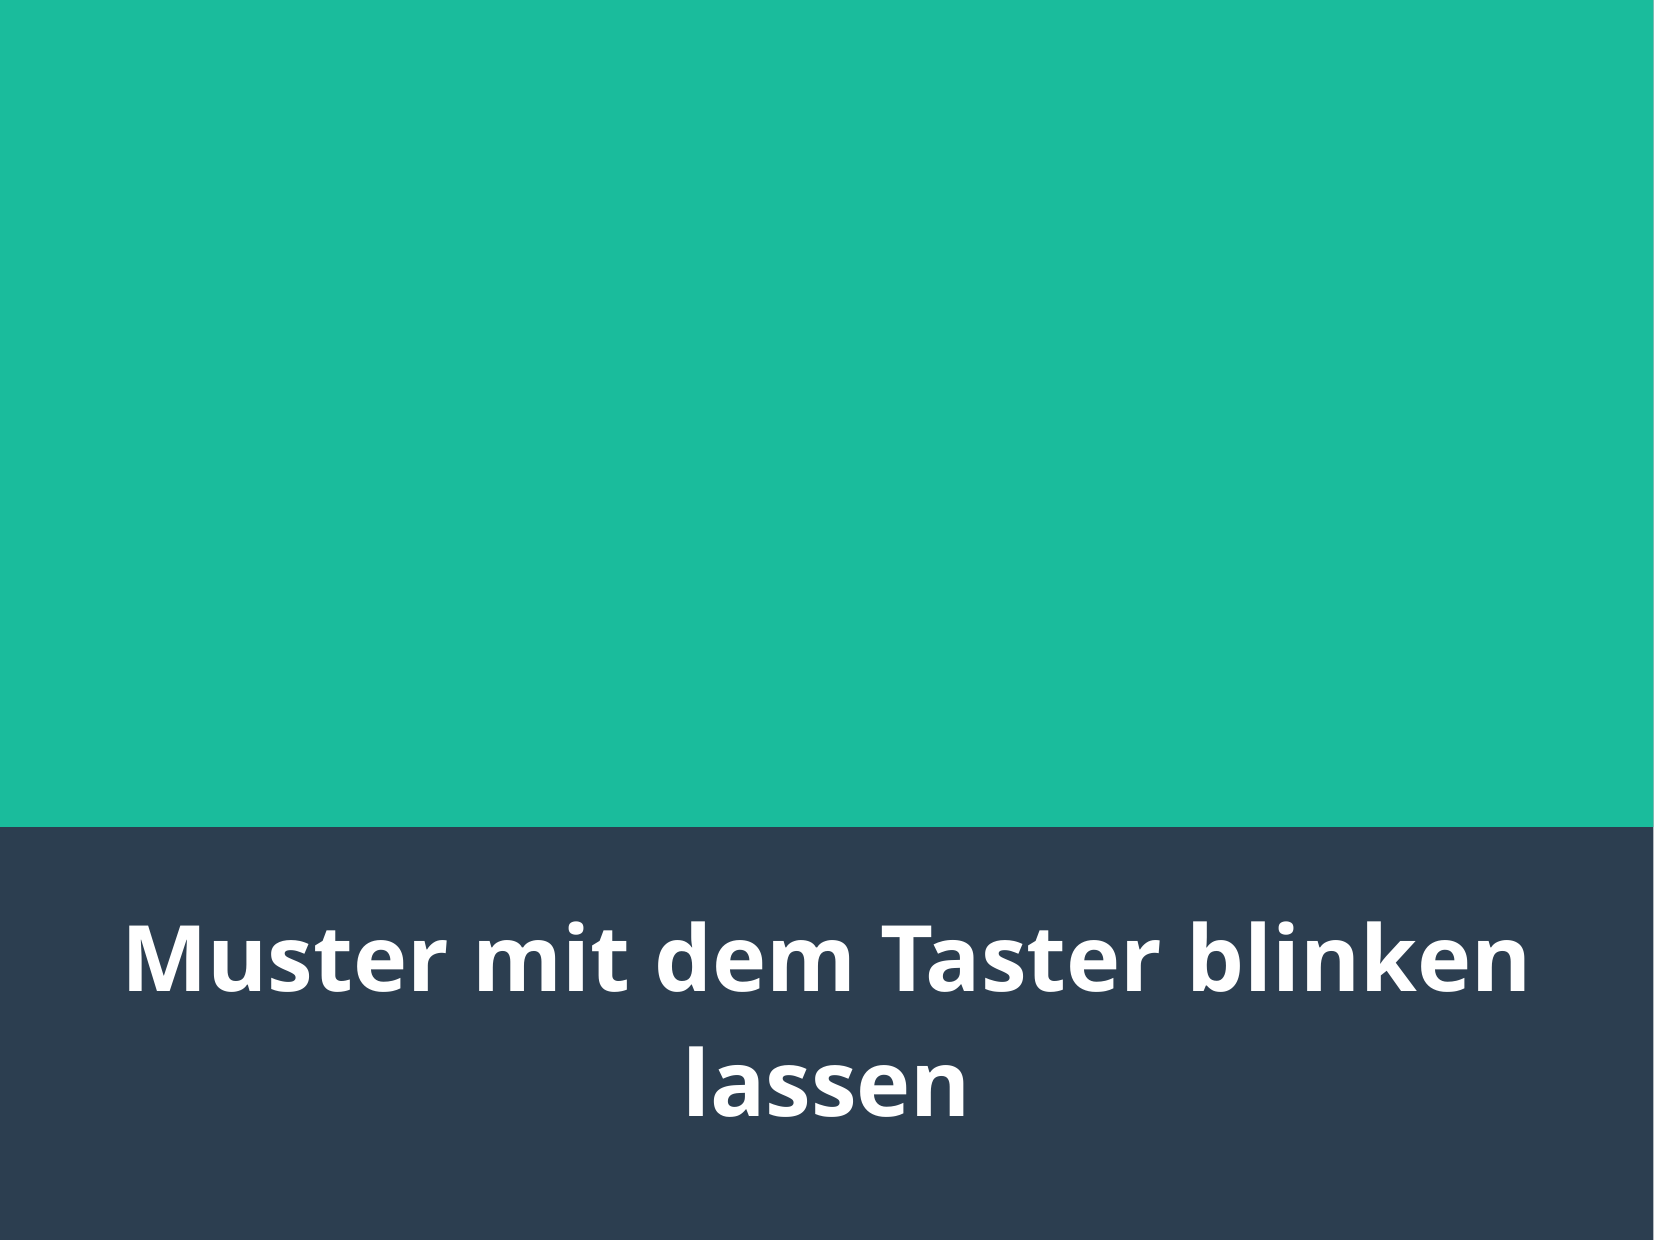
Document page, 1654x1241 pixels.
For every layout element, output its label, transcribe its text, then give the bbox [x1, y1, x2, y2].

subtitle Muster mit dem Taster blinken lassen [59, 856, 1595, 1182]
